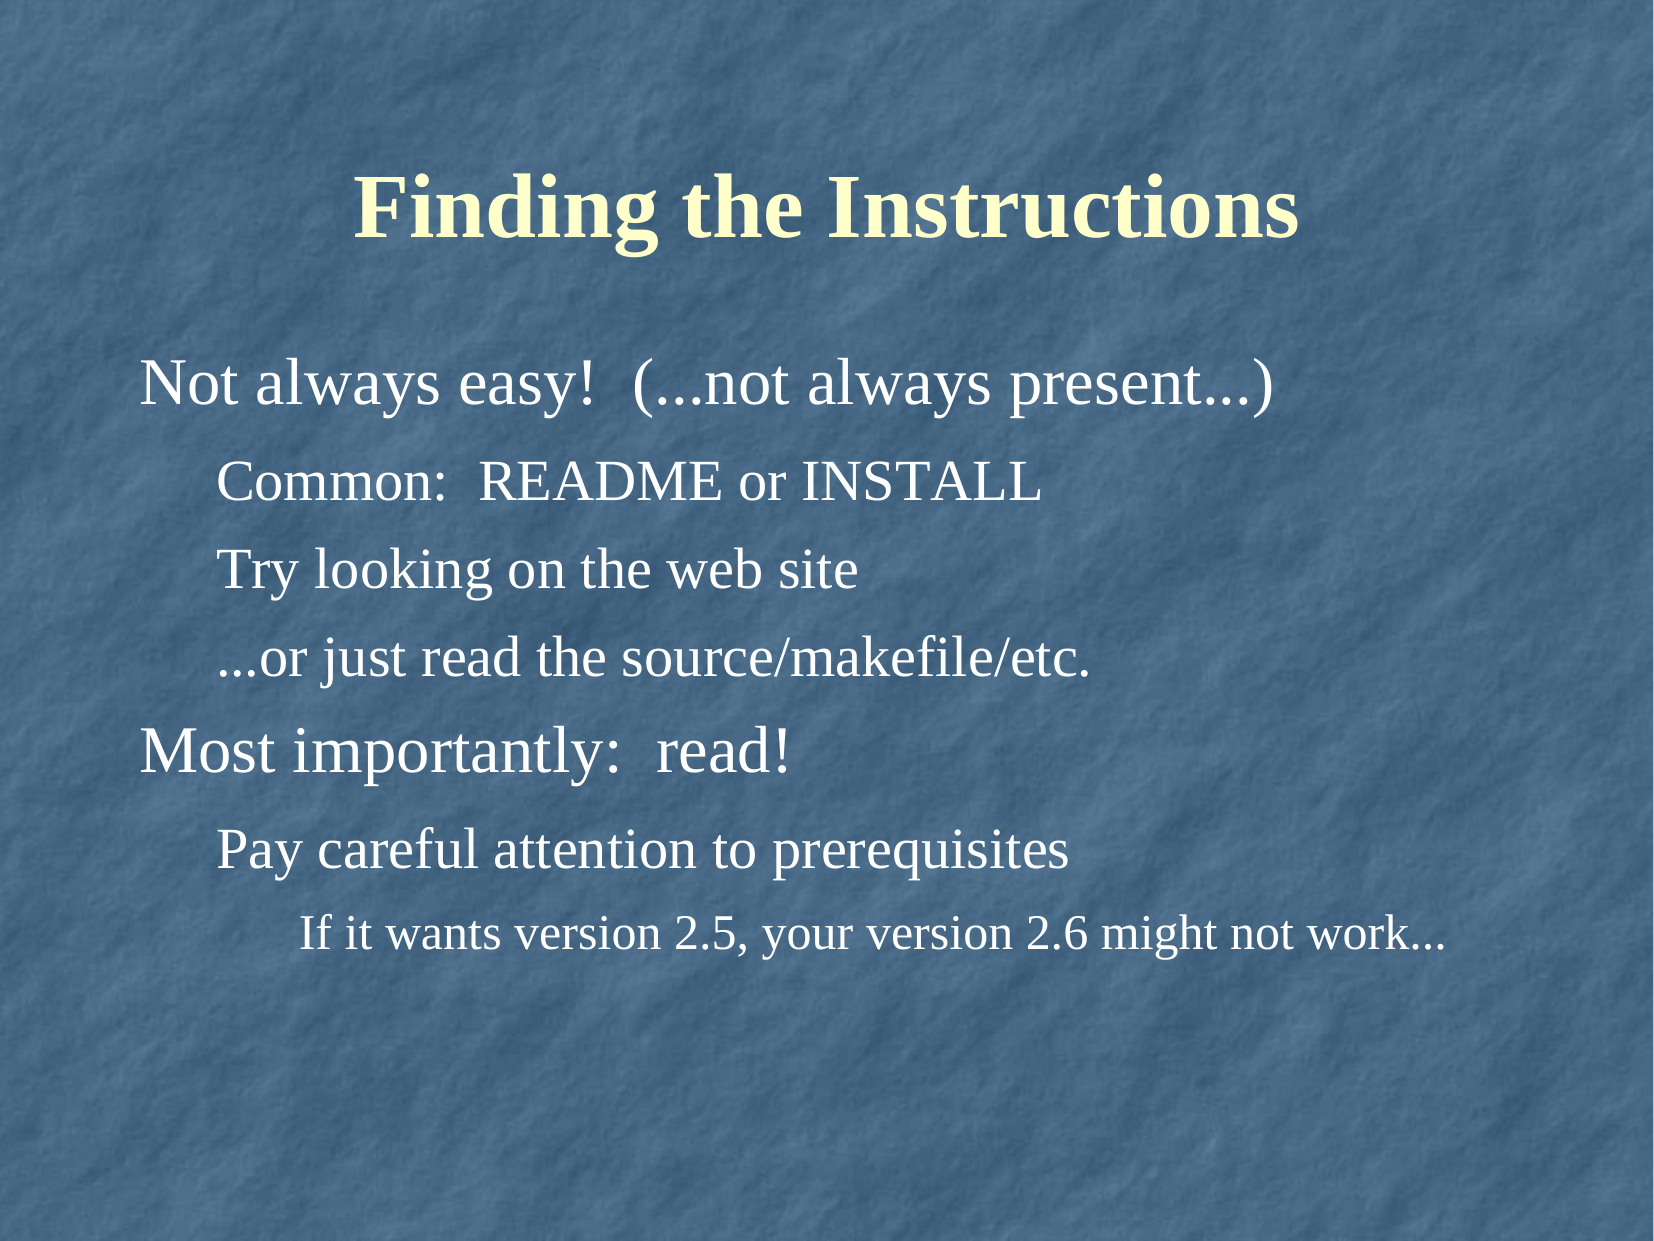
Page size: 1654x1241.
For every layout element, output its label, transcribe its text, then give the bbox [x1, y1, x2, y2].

title Finding the Instructions [121, 102, 1534, 311]
picture [0, 0, 1654, 1241]
list Not always easy! (...not always present...) Common: README or INSTALL Try looking on the web site ...or just read the source/makefile/etc. Most importantly: read! Pay careful attention to prerequisites If it wants version 2.5, your version 2.6 might not work... [121, 344, 1534, 1127]
